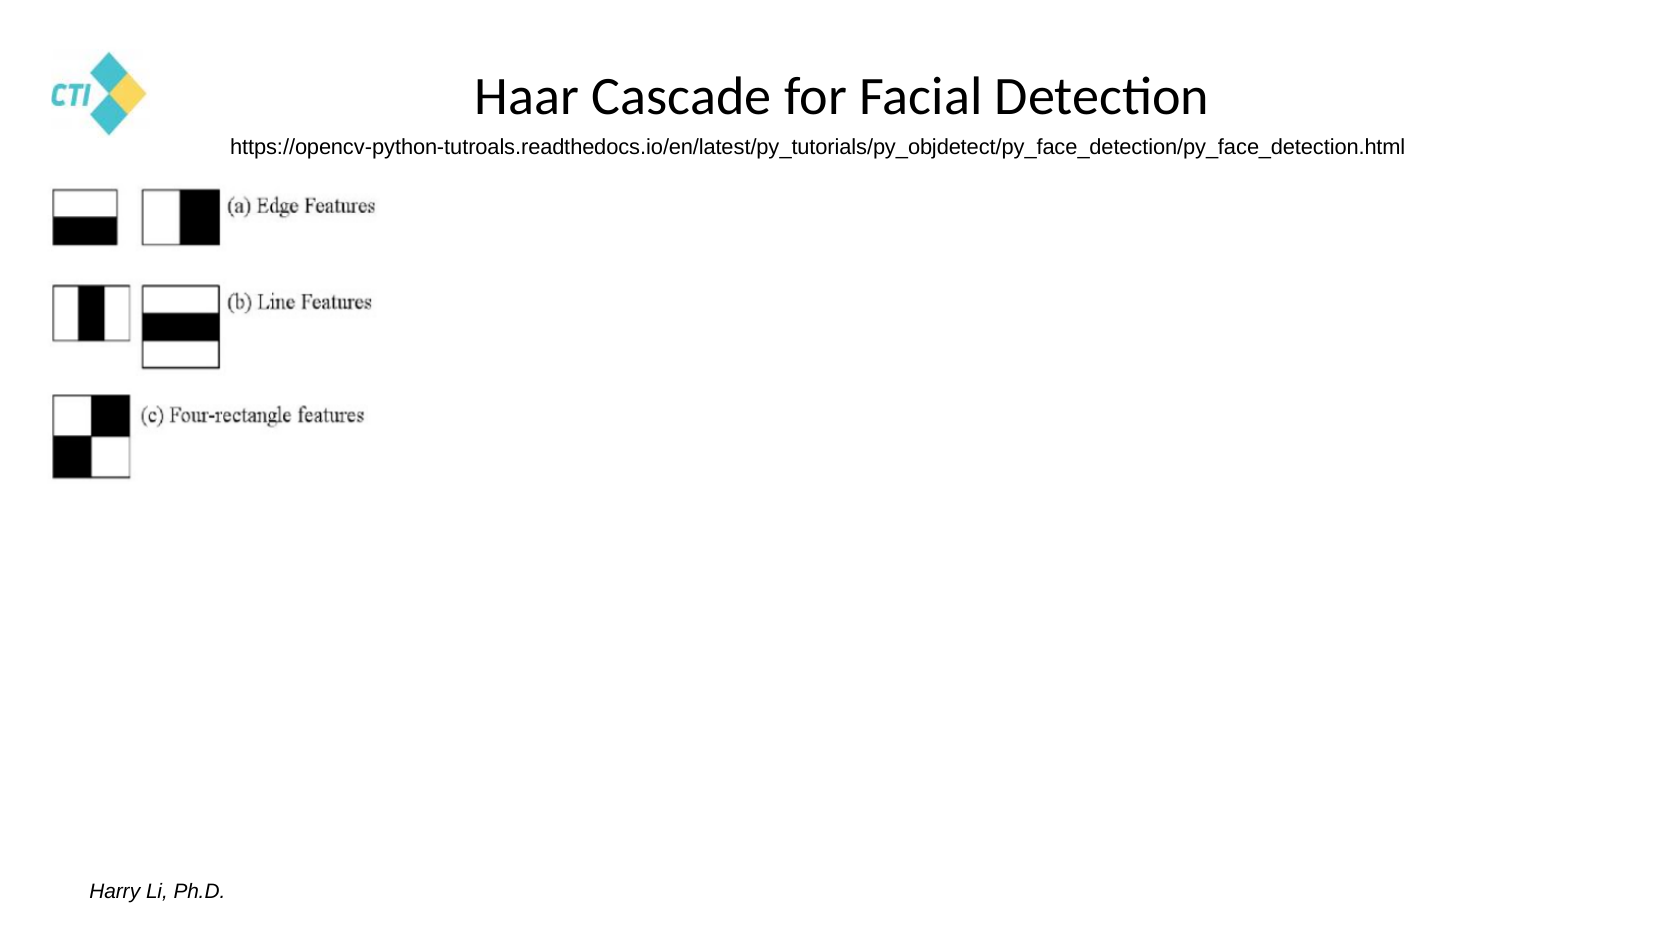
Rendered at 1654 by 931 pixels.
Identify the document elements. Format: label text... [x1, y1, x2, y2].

text_box https://opencv-python-tutroals.readthedocs.io/en/latest/py_tutorials/py_objdetect/py_face_detection/py_face_detection.html [215, 127, 1427, 167]
text_box Harry Li, Ph.D. [74, 870, 241, 910]
picture [47, 181, 380, 487]
picture [51, 47, 150, 138]
text_box Haar Cascade for Facial Detection [214, 53, 1471, 173]
